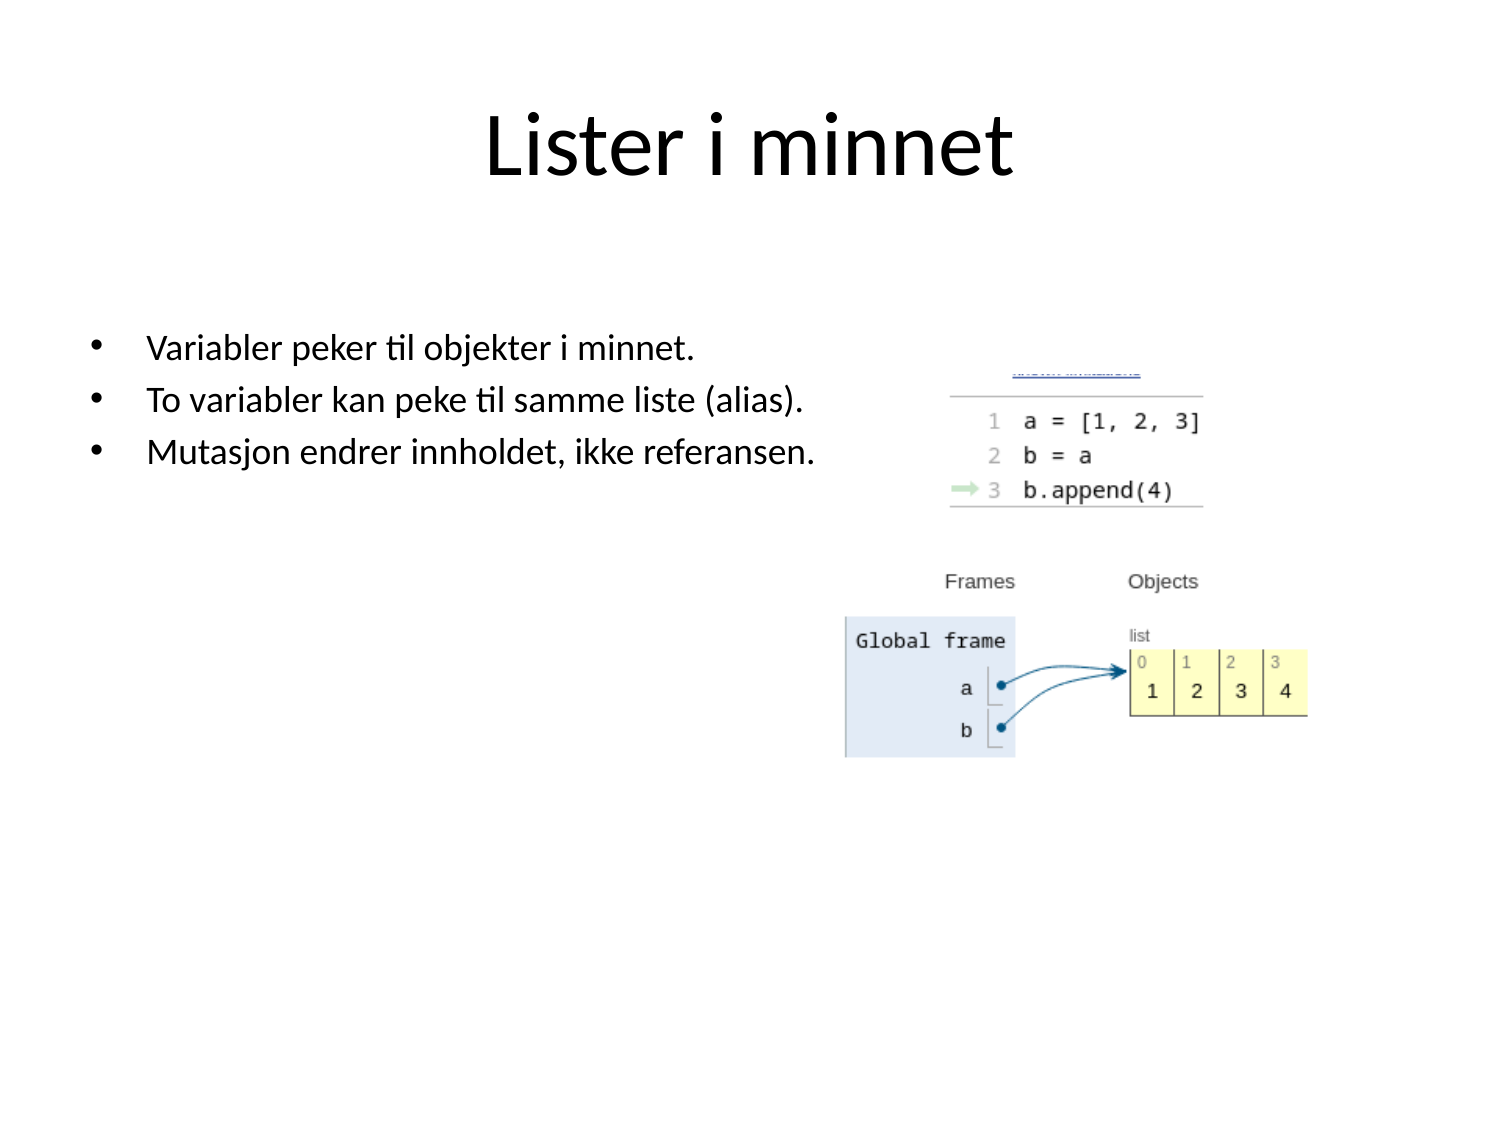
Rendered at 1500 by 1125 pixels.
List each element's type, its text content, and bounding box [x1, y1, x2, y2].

list Variabler peker til objekter i minnet. To variabler kan peke til samme liste (alias). Mutasjon endrer innholdet, ikke referansen. [75, 262, 1425, 1005]
picture [922, 374, 1238, 525]
picture [825, 562, 1333, 778]
title Lister i minnet [75, 45, 1425, 233]
